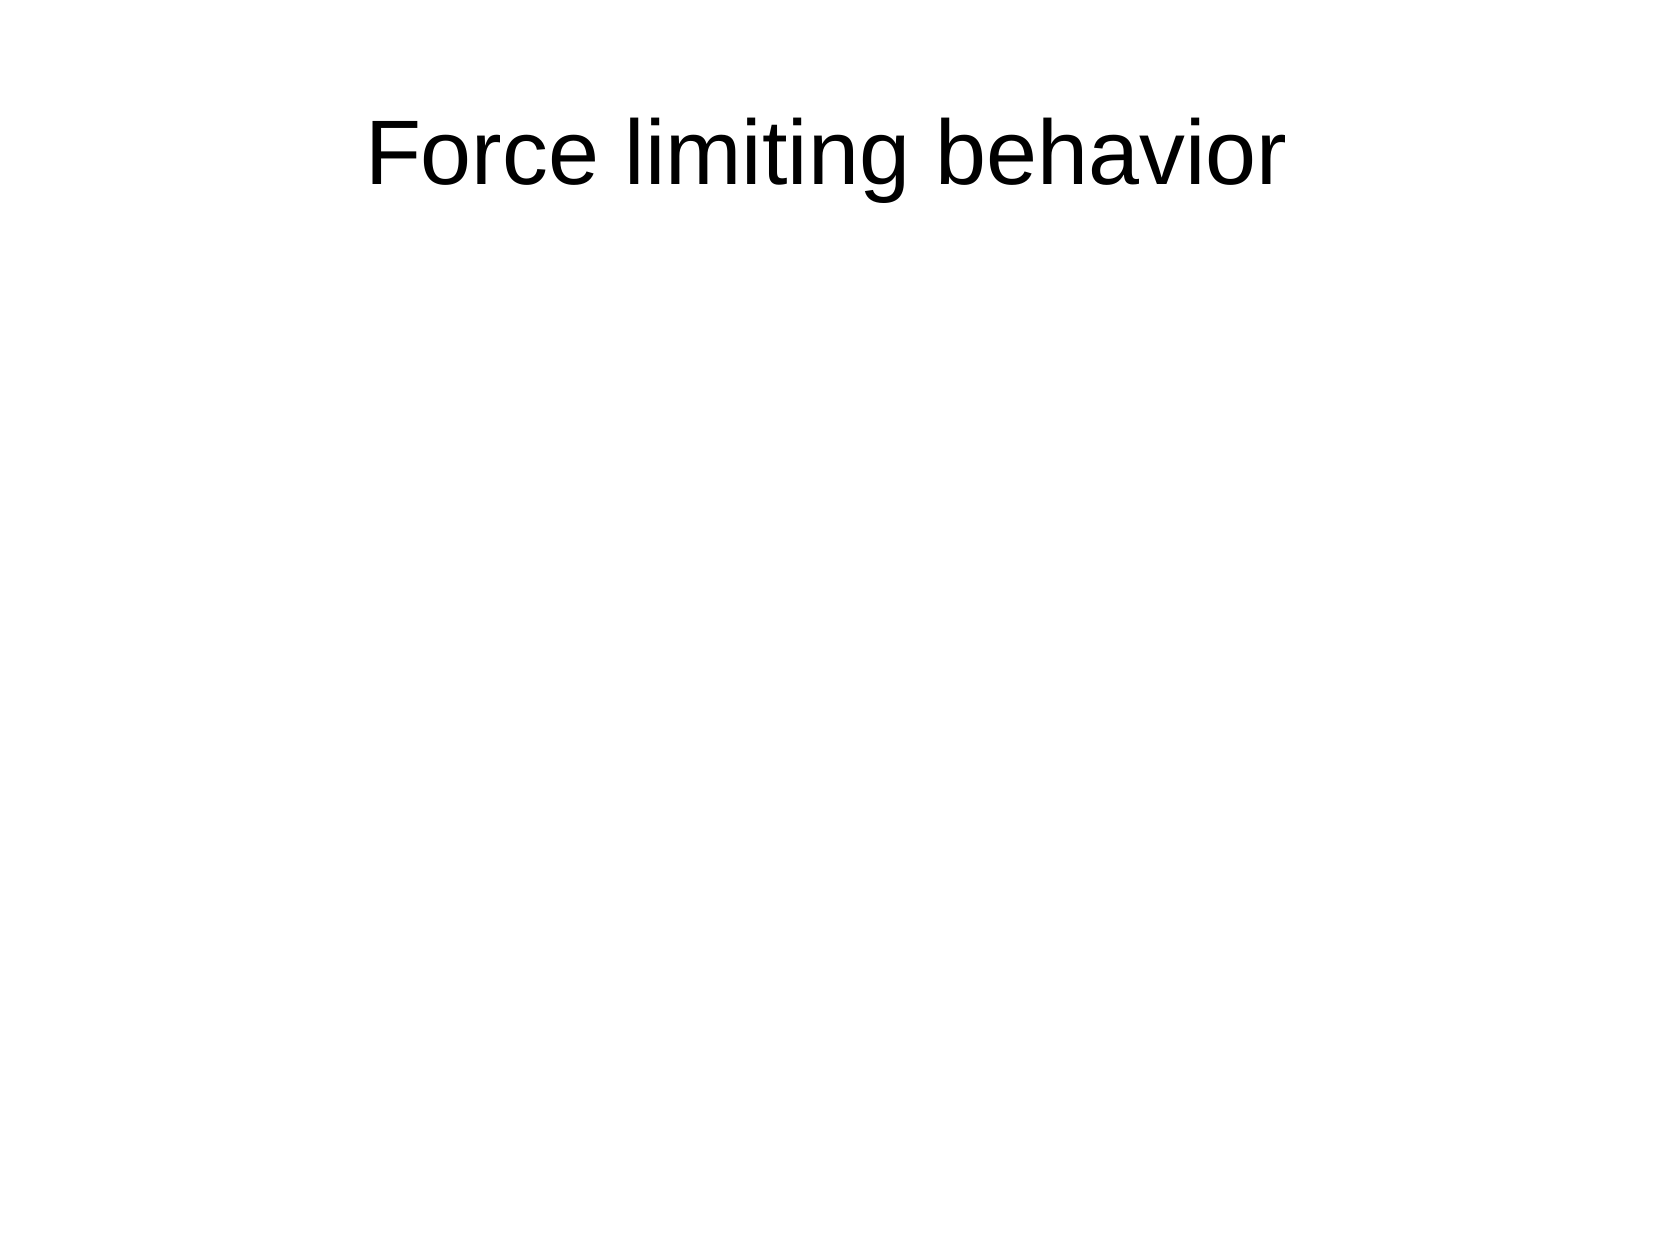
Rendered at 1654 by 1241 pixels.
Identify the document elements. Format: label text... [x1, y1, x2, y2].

title Force limiting behavior [82, 49, 1571, 257]
